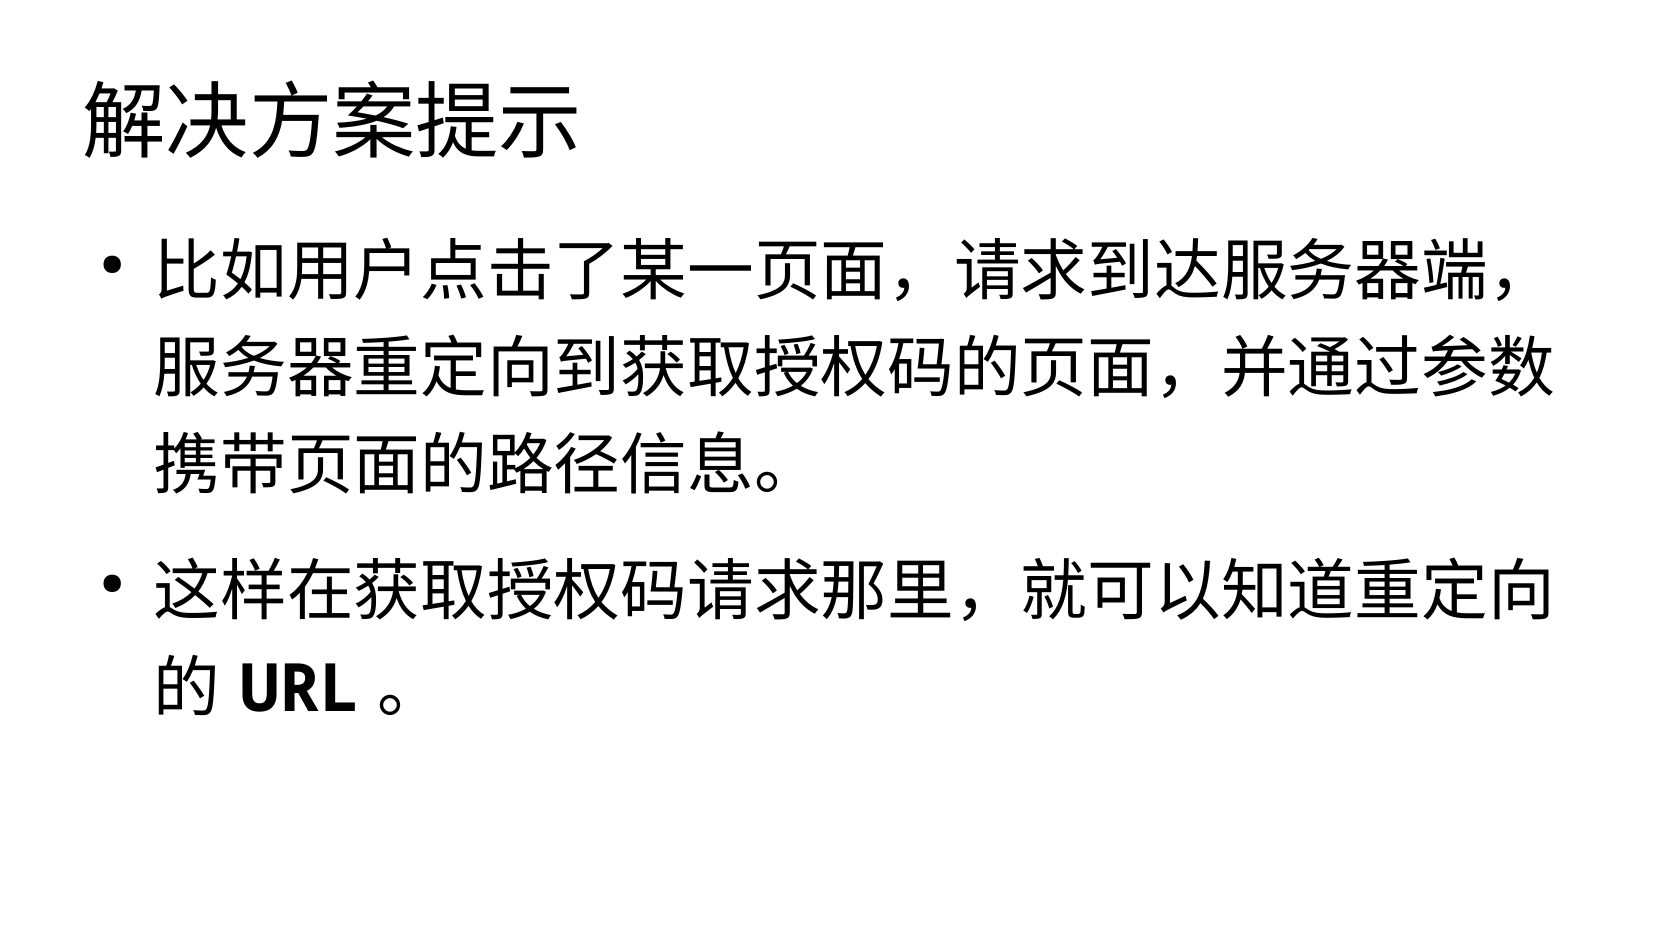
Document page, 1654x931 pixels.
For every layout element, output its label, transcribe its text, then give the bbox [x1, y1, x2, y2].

list 比如用户点击了某一页面，请求到达服务器端，服务器重定向到获取授权码的页面，并通过参数携带页面的路径信息。 这样在获取授权码请求那里，就可以知道重定向的URL。 [82, 217, 1571, 848]
title 解决方案提示 [82, 37, 1571, 193]
